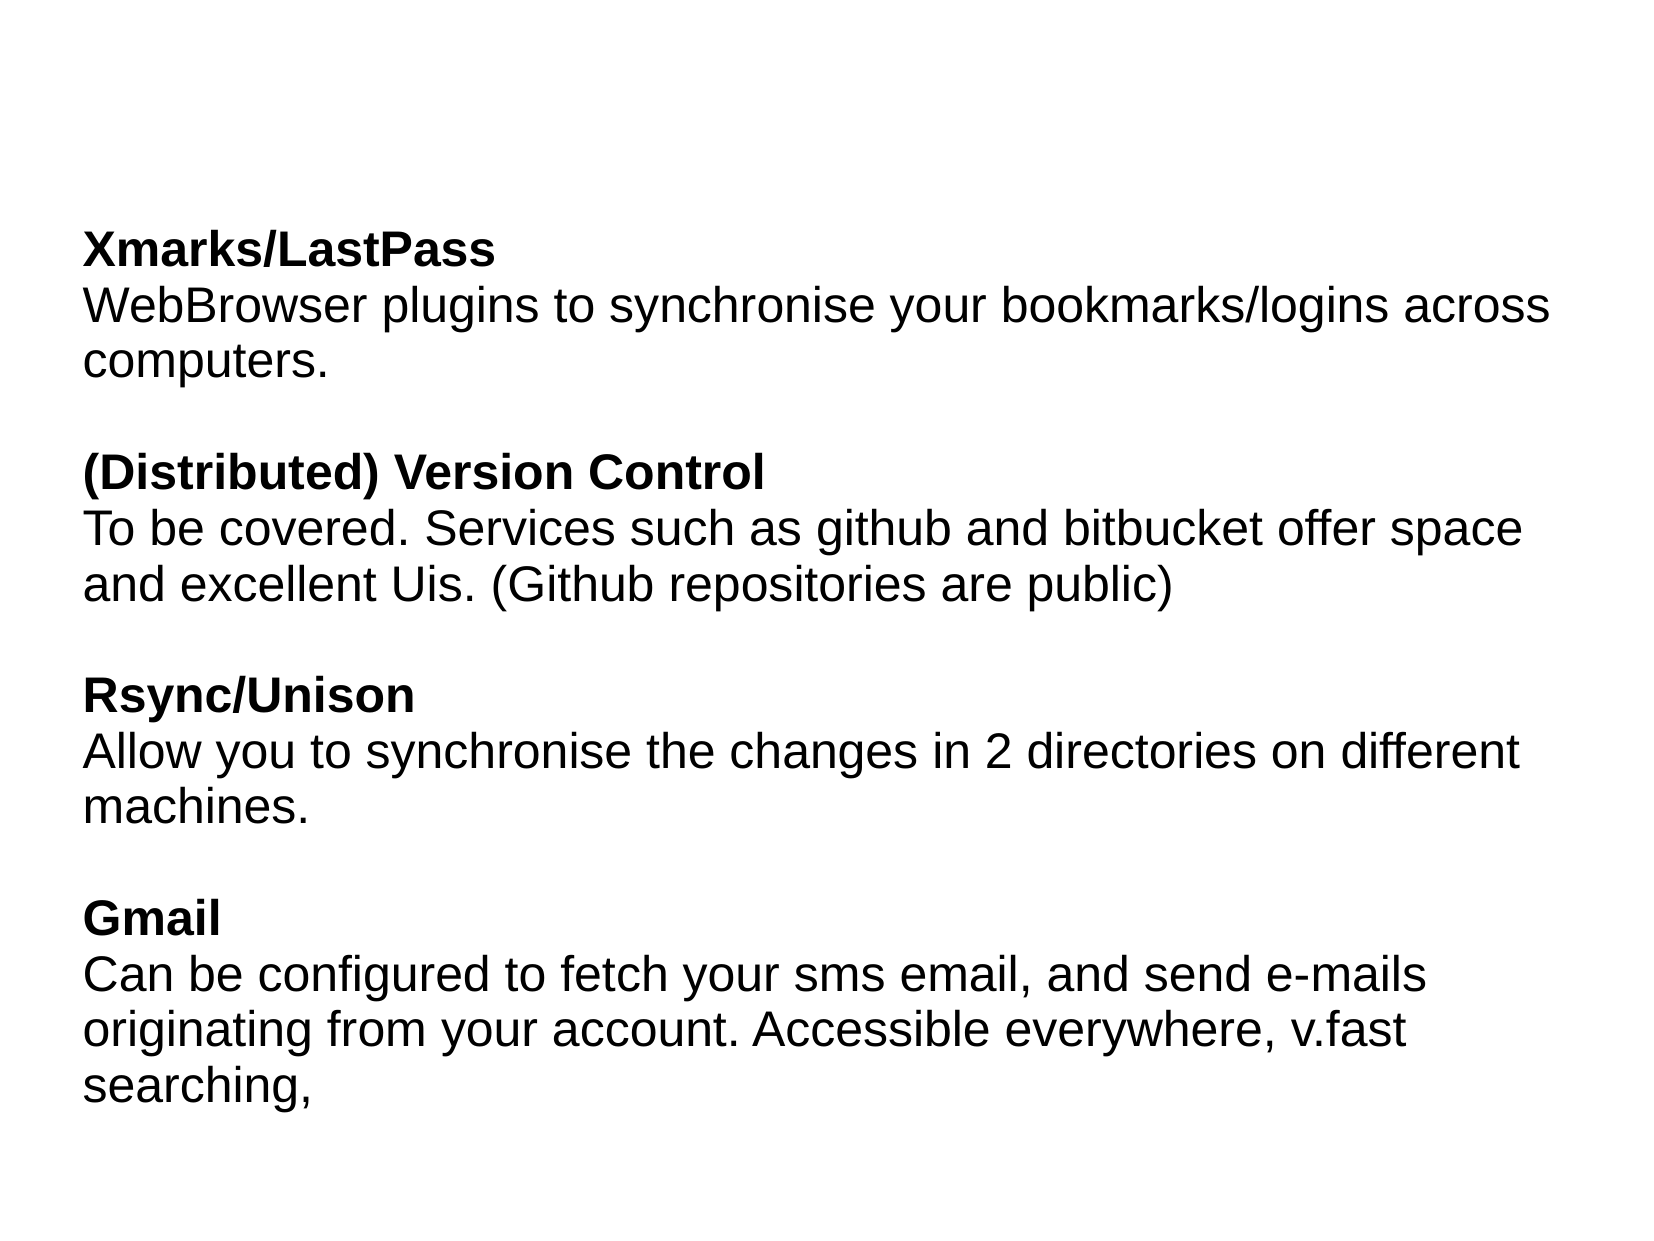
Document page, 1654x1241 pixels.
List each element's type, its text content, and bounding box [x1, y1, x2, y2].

subtitle Xmarks/LastPass WebBrowser plugins to synchronise your bookmarks/logins across computers. (Distributed) Version Control To be covered. Services such as github and bitbucket offer space and excellent Uis. (Github repositories are public) Rsync/Unison Allow you to synchronise the changes in 2 directories on different machines. Gmail Can be configured to fetch your sms email, and send e-mails originating from your account. Accessible everywhere, v.fast searching, [82, 221, 1571, 1225]
